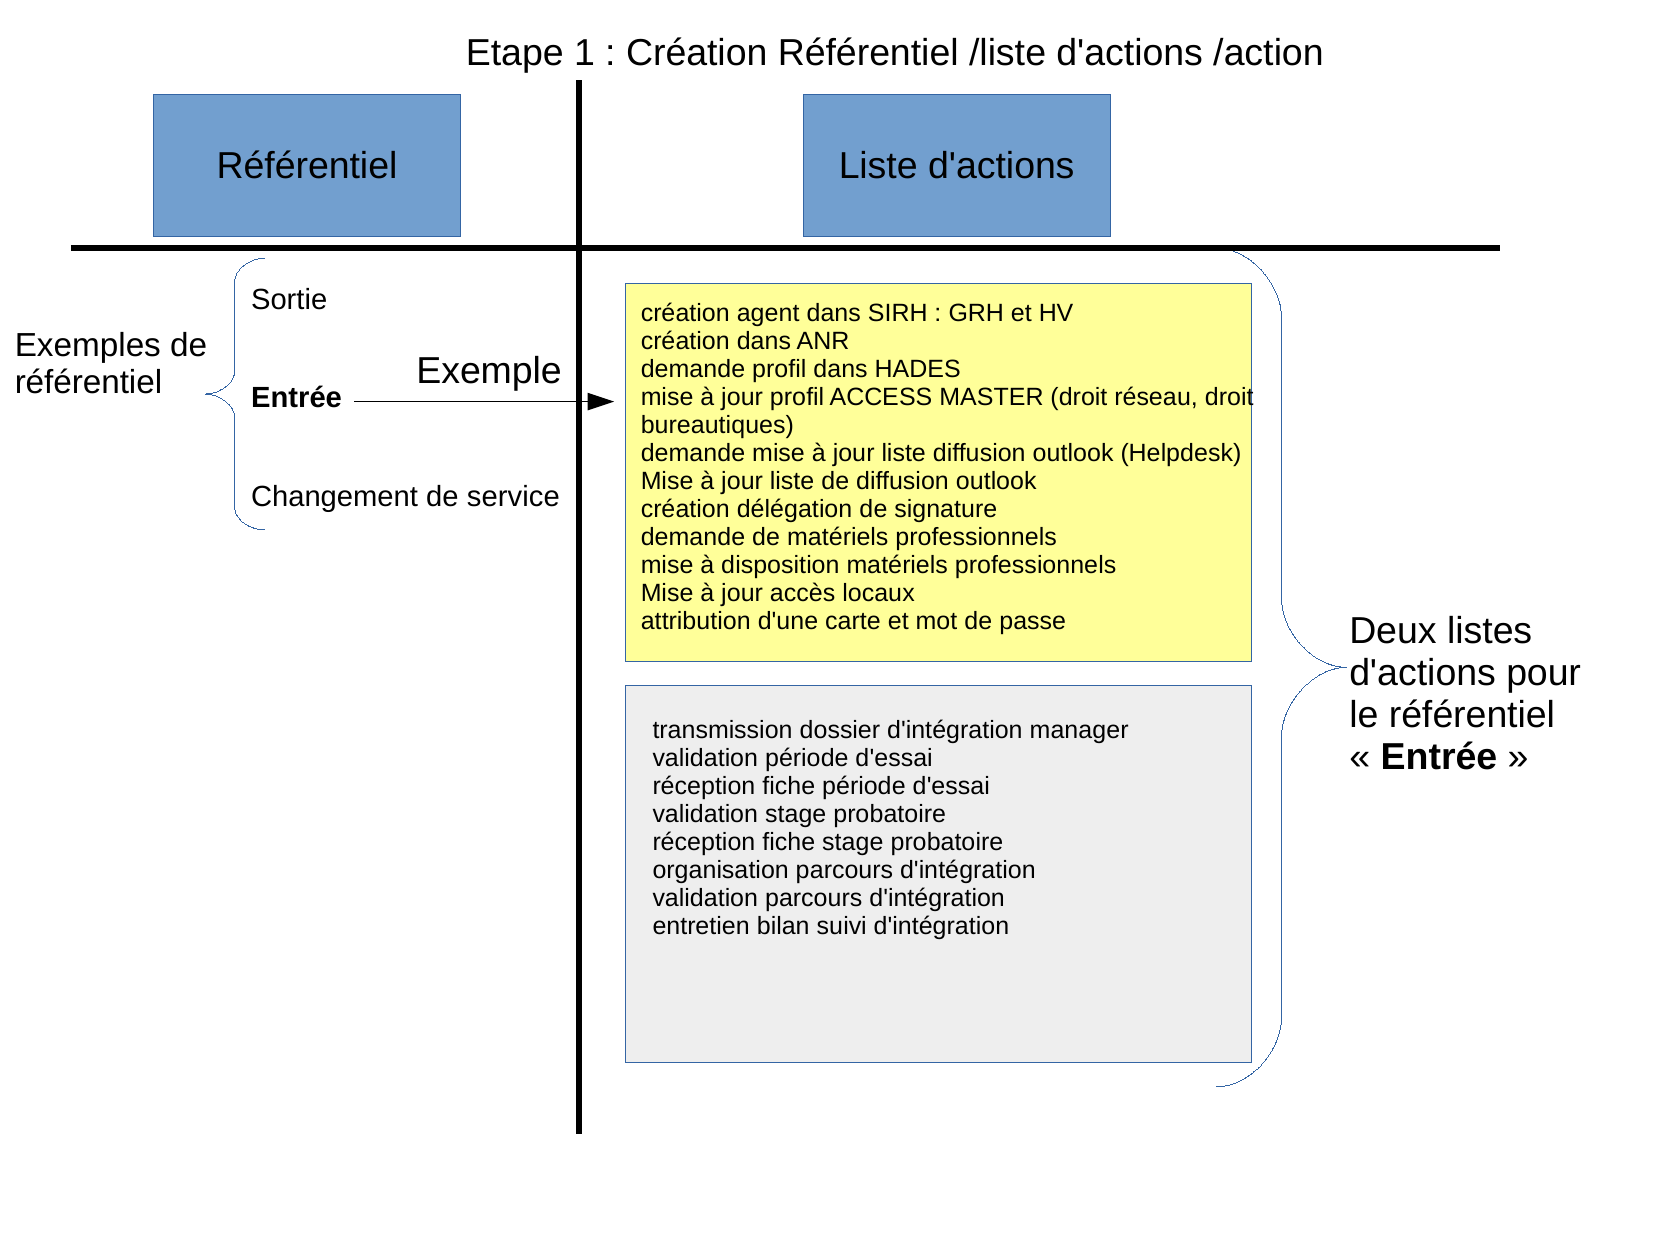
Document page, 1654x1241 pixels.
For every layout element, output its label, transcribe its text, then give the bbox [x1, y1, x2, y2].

text_box Sortie Entrée Changement de service [582, 402, 591, 520]
text_box Exemples de référentiel [0, 318, 343, 593]
text_box [625, 283, 1252, 291]
text_box Deux listes d'actions pour le référentiel « Entrée » [1334, 602, 1607, 792]
text_box [625, 643, 1252, 662]
text_box Exemple [401, 342, 576, 400]
text_box création agent dans SIRH : GRH et HV création dans ANR demande profil dans HADES mise à jour profil ACCESS MASTER (droit réseau, droit bureautiques) demande mise à jour liste diffusion outlook (Helpdesk) Mise à jour liste de diffusion outlook création délégation de signature demande de matériels professionnels mise à disposition matériels professionnels Mise à jour accès locaux attribution d'une carte et mot de passe [625, 291, 1312, 643]
text_box Sortie Entrée Changement de service [582, 275, 591, 401]
text_box Sortie Entrée Changement de service [236, 275, 576, 520]
text_box [625, 685, 1252, 1063]
text_box Etape 1 : Création Référentiel /liste d'actions /action [451, 23, 1339, 81]
text_box transmission dossier d'intégration manager validation période d'essai réception fiche période d'essai validation stage probatoire réception fiche stage probatoire organisation parcours d'intégration validation parcours d'intégration entretien bilan suivi d'intégration [637, 708, 1146, 1016]
text_box Liste d'actions [803, 94, 1111, 237]
text_box Référentiel [153, 94, 461, 237]
